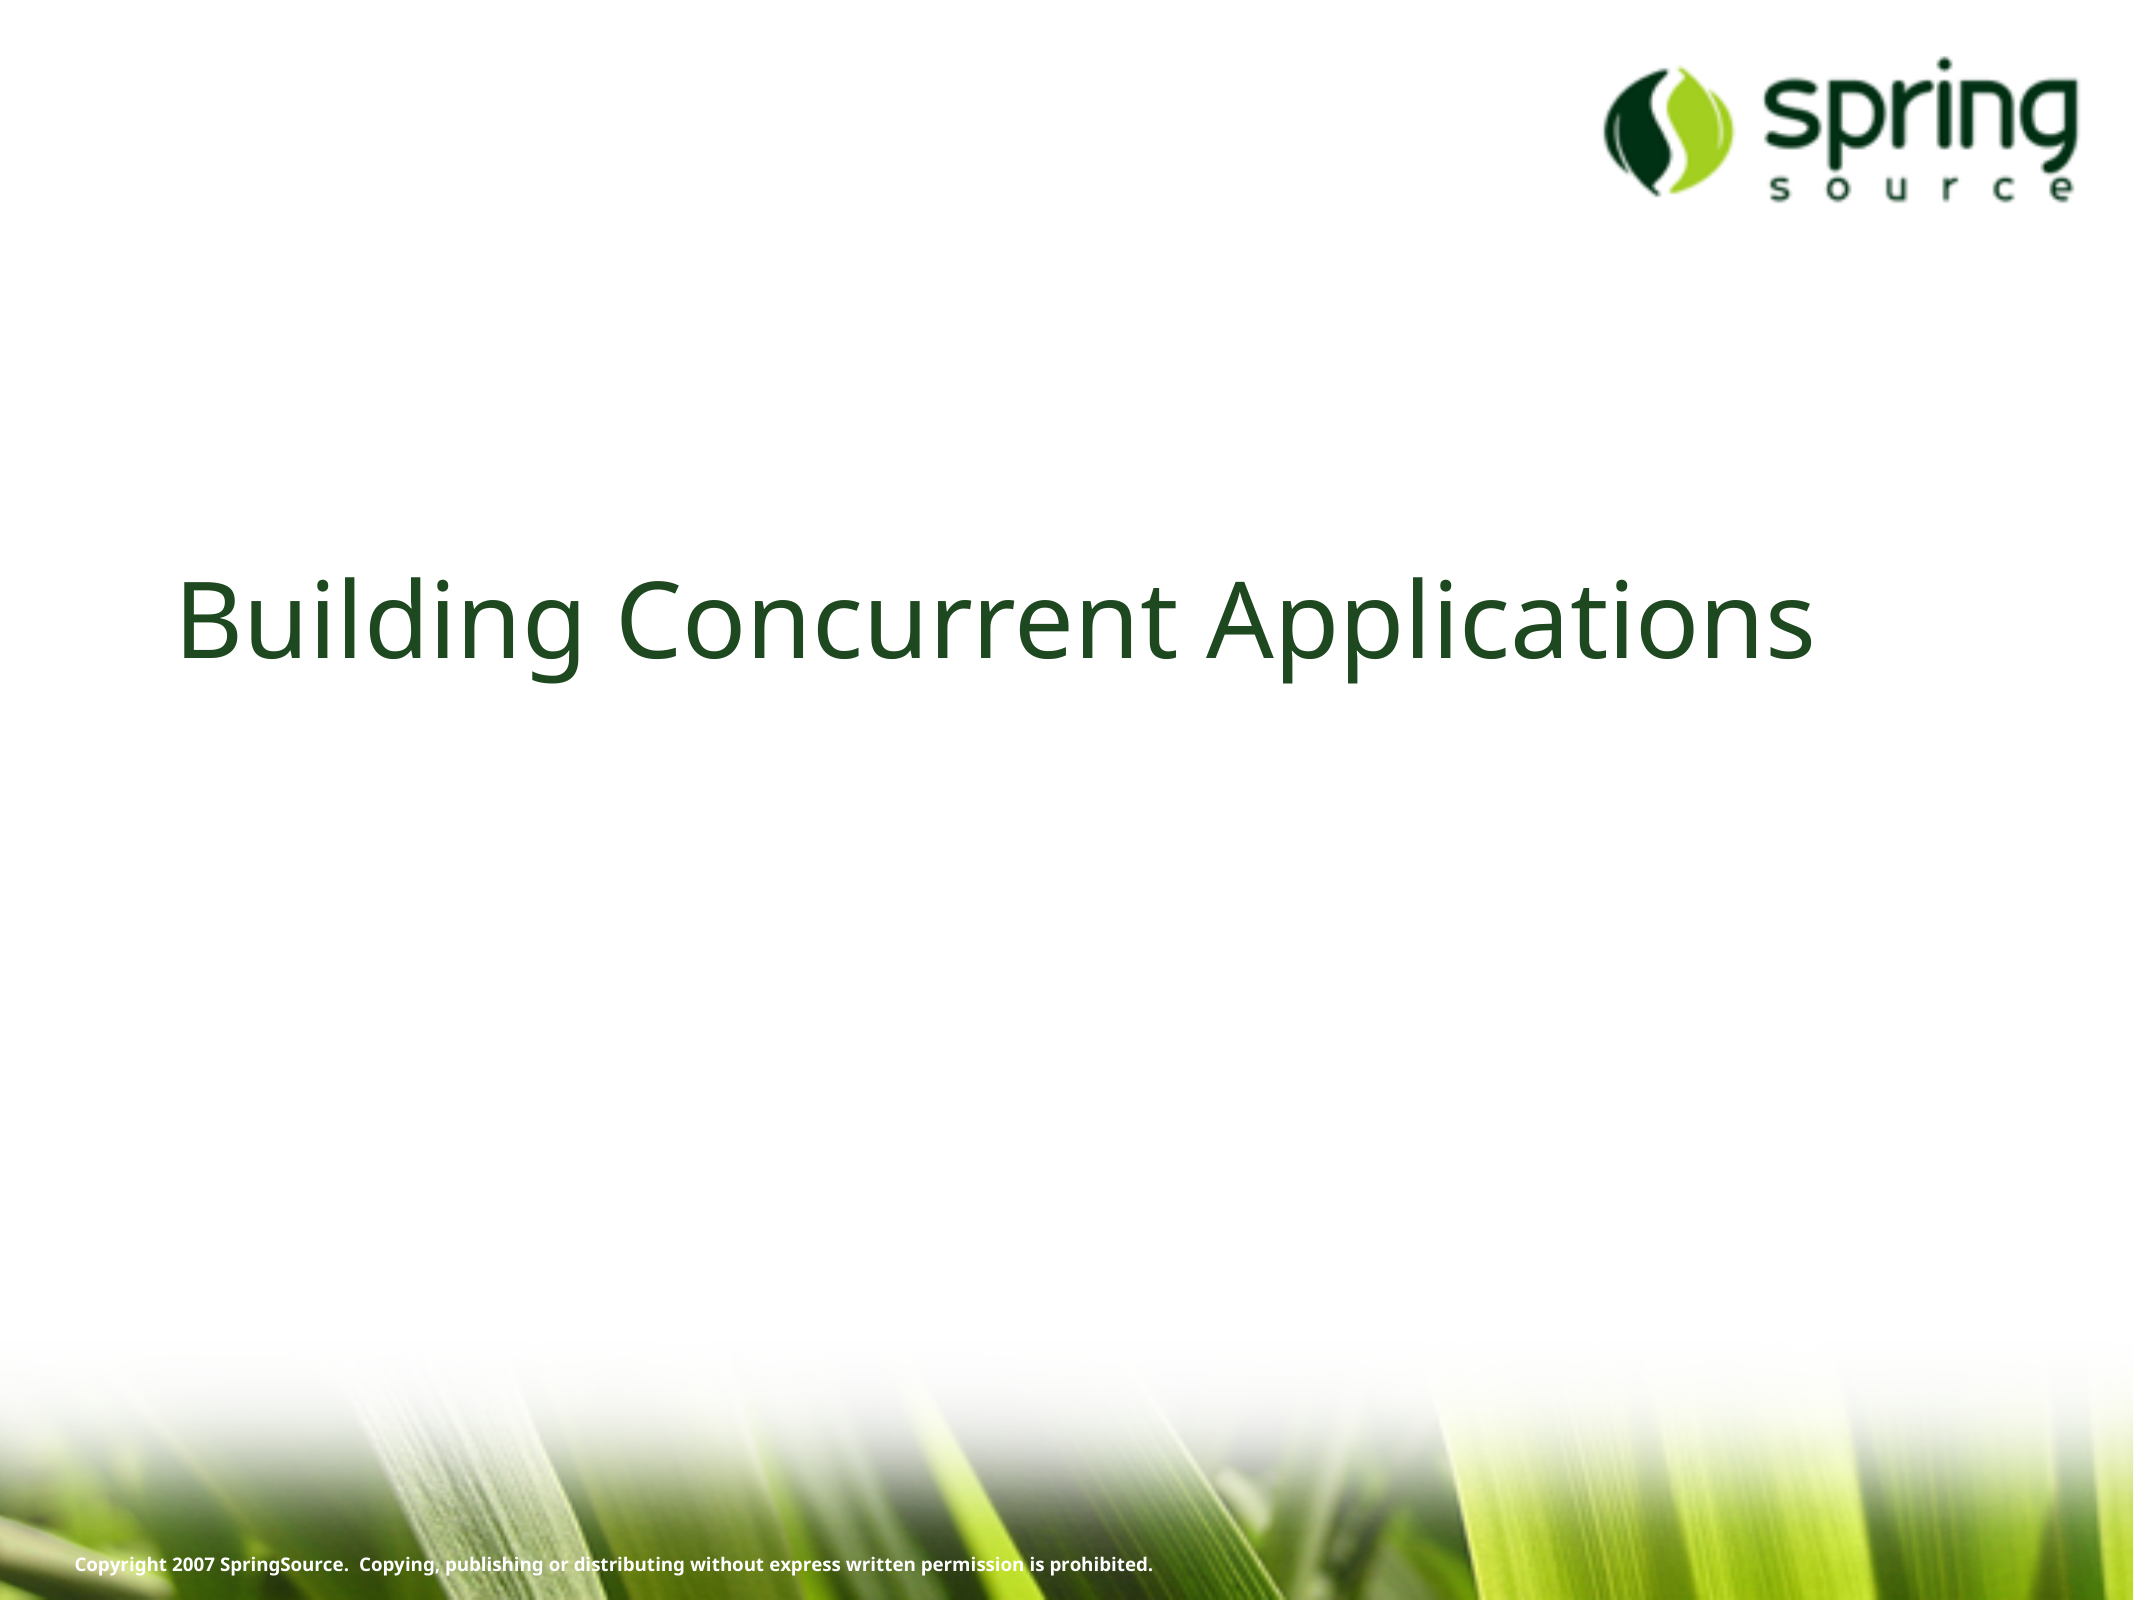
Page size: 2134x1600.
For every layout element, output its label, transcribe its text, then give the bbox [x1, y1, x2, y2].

picture [1555, 46, 2134, 224]
title Building Concurrent Applications [153, 484, 1967, 752]
picture [0, 1340, 2134, 1600]
